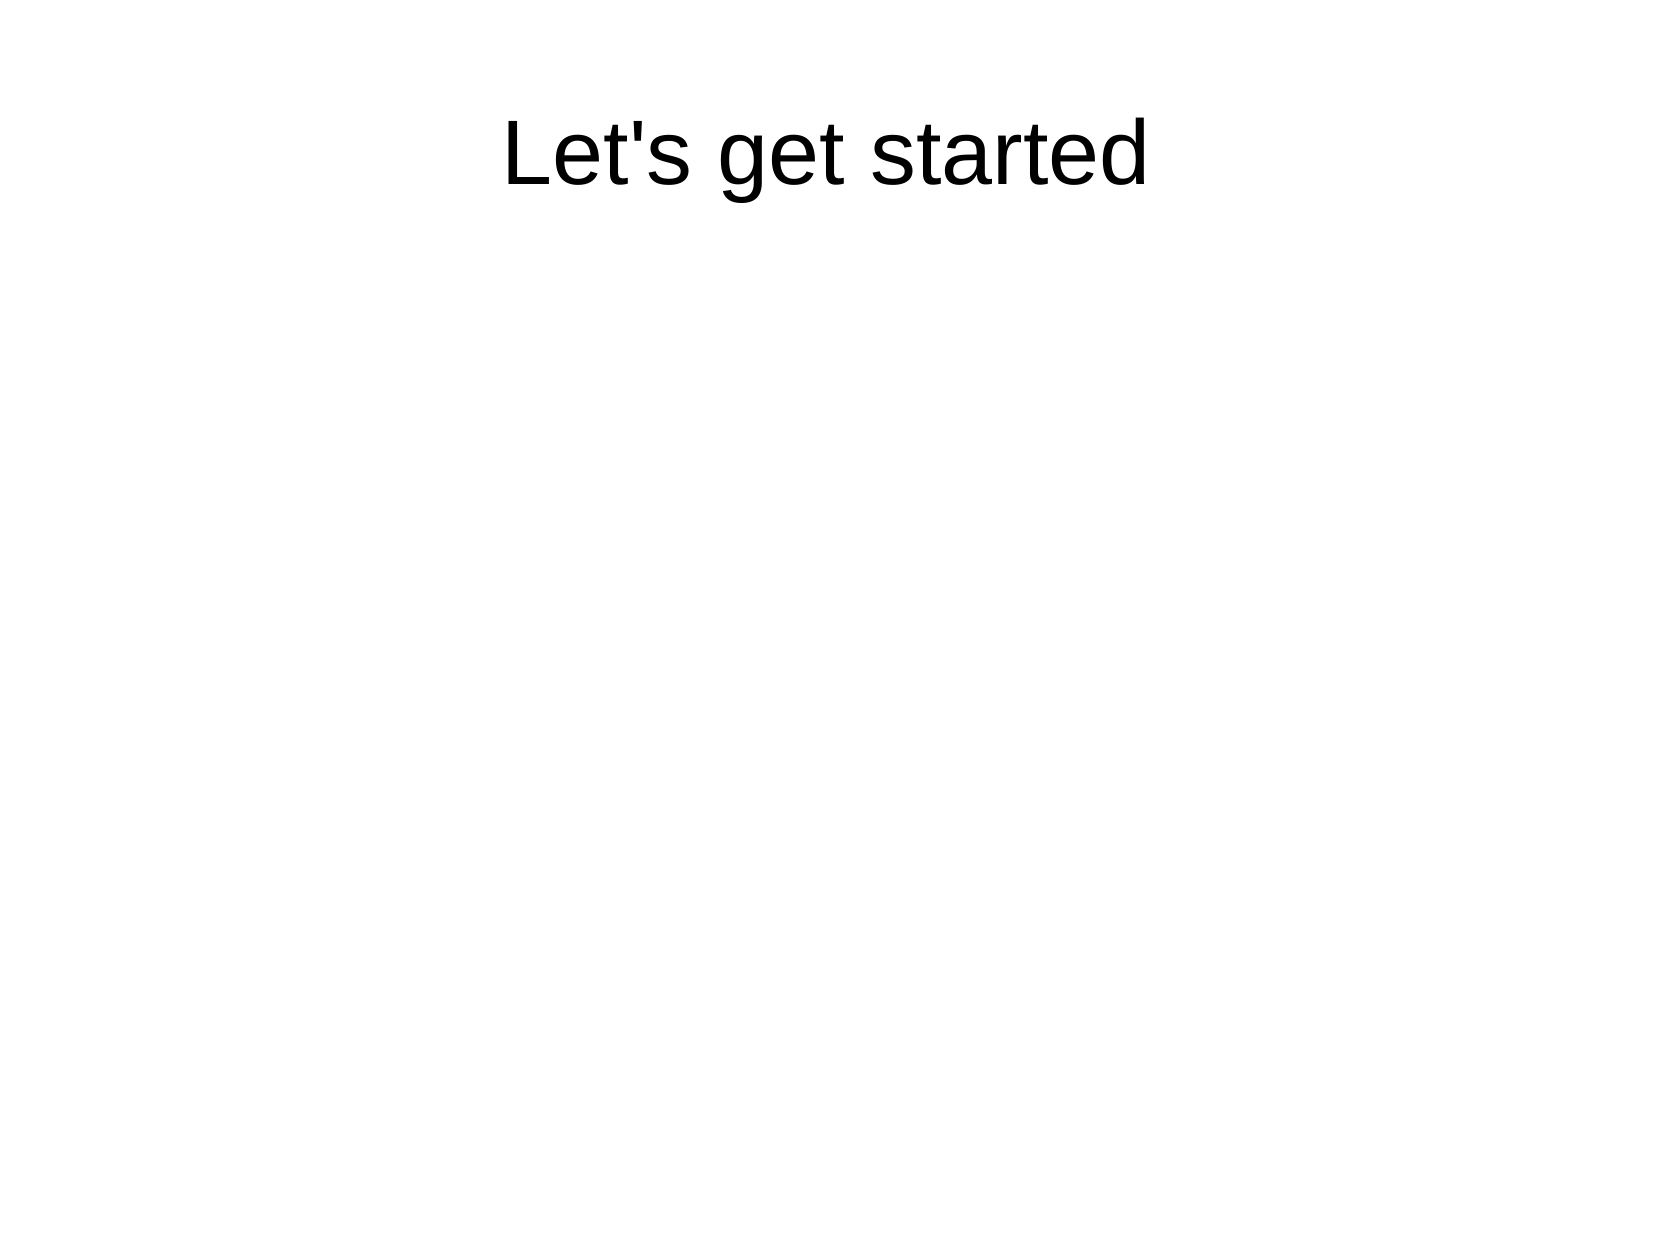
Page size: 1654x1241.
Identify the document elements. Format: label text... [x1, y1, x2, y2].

title Let's get started [82, 49, 1571, 257]
